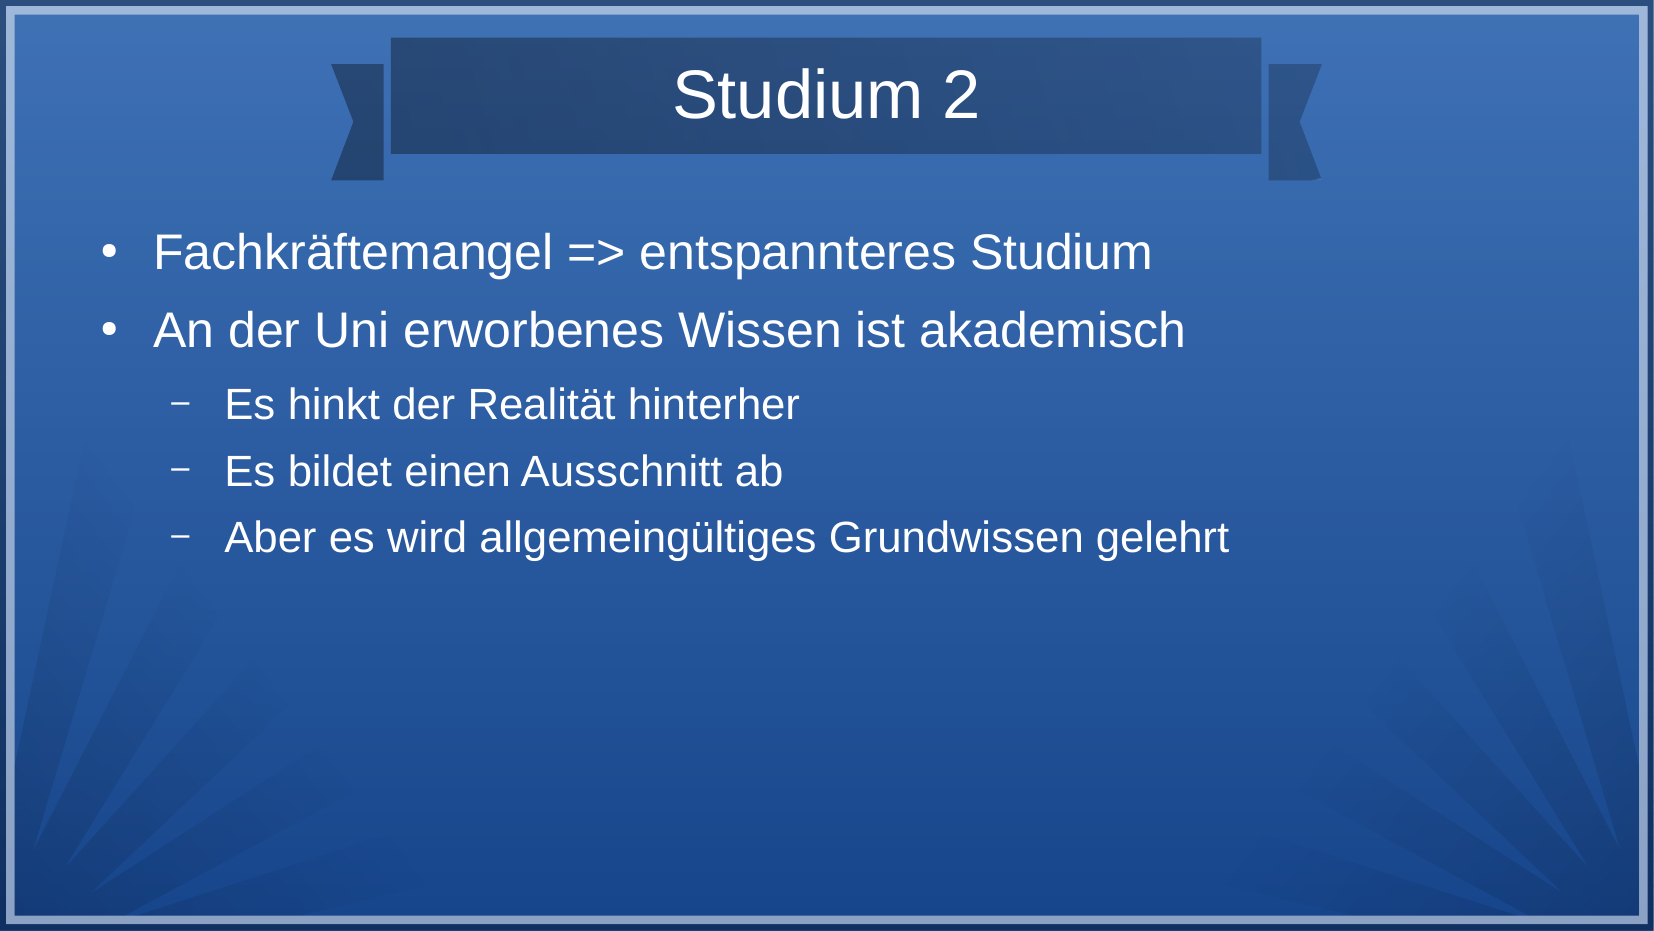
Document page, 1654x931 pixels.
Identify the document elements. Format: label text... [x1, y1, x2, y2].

title Studium 2 [389, 35, 1264, 154]
list Fachkräftemangel => entspannteres Studium An der Uni erworbenes Wissen ist akademisch Es hinkt der Realität hinterher Es bildet einen Ausschnitt ab Aber es wird allgemeingültiges Grundwissen gelehrt [82, 224, 1571, 848]
